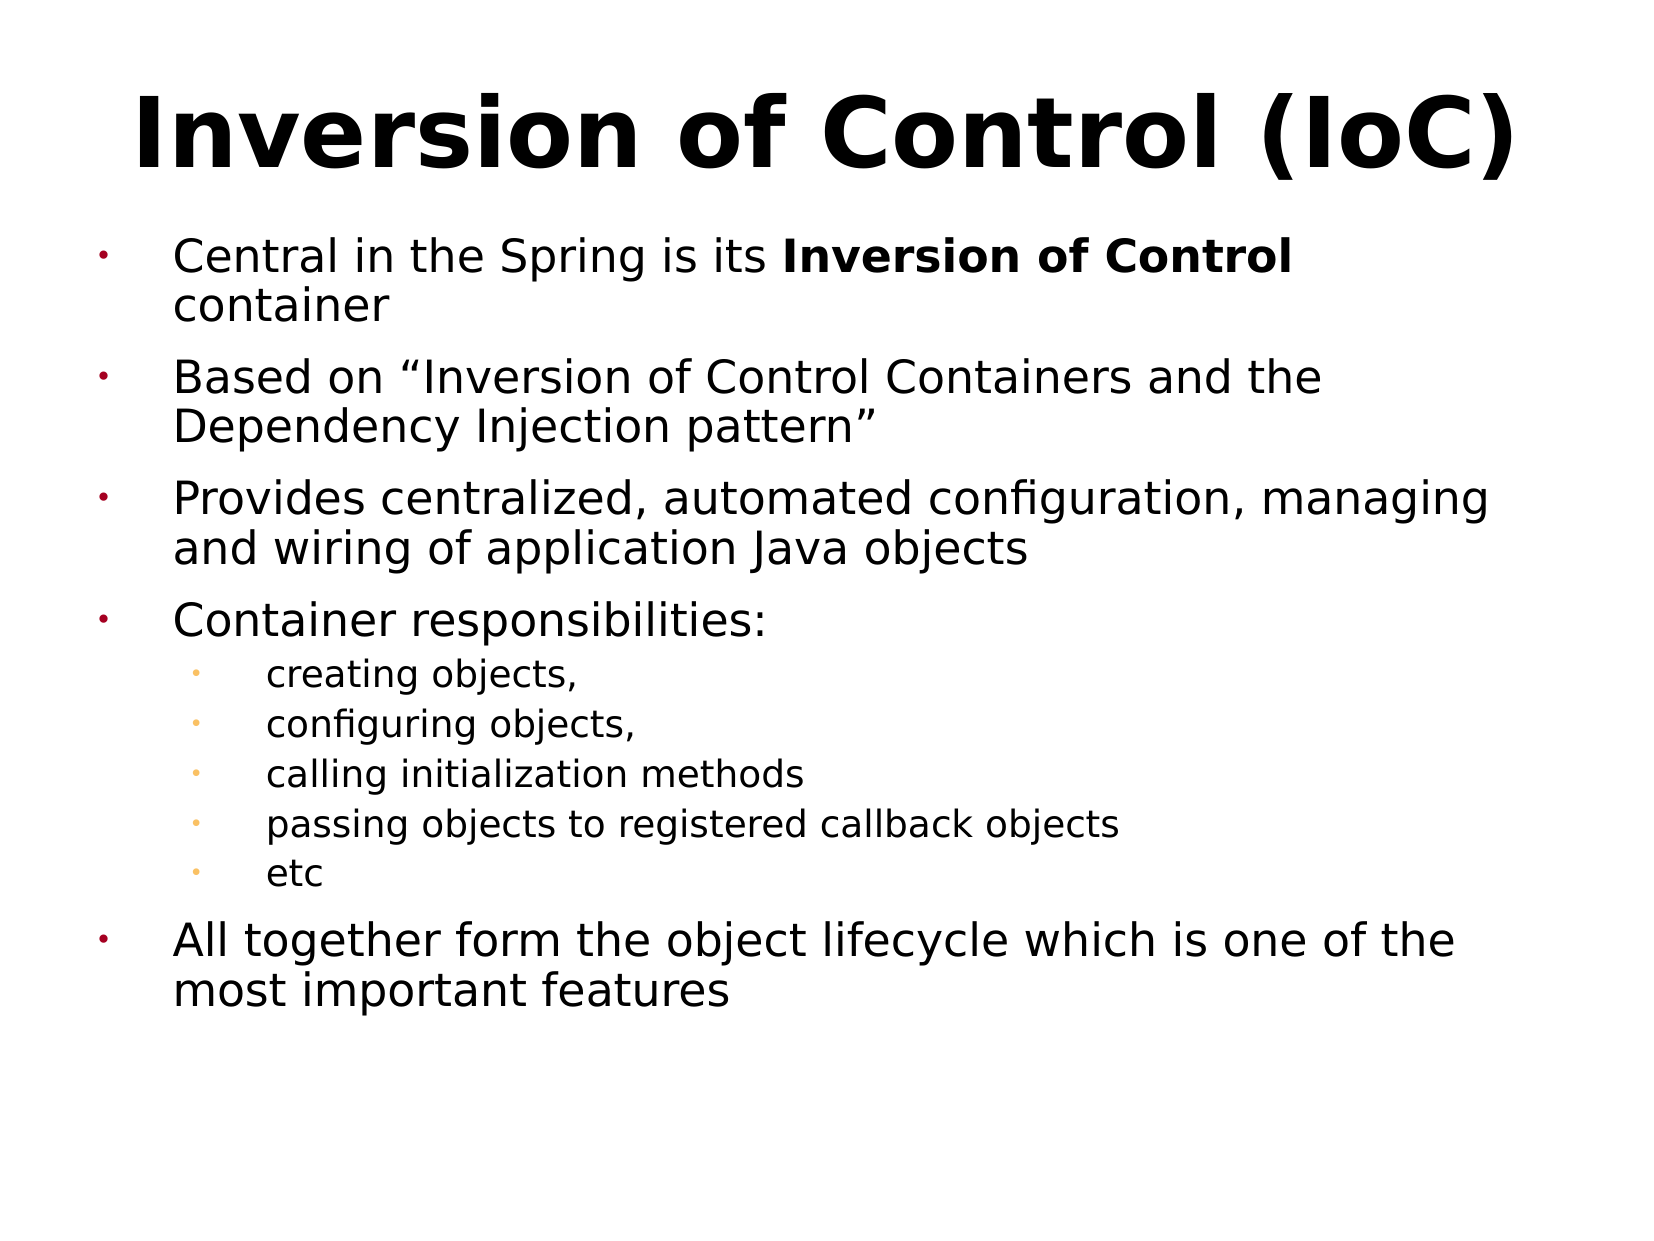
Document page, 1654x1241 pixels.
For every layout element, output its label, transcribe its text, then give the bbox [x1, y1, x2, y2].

title Inversion of Control (IoC) [82, 49, 1571, 196]
list Central in the Spring is its Inversion of Control container Based on “Inversion of Control Containers and the Dependency Injection pattern” Provides centralized, automated configuration, managing and wiring of application Java objects Container responsibilities: creating objects, configuring objects, calling initialization methods passing objects to registered callback objects etc All together form the object lifecycle which is one of the most important features [82, 225, 1538, 1186]
